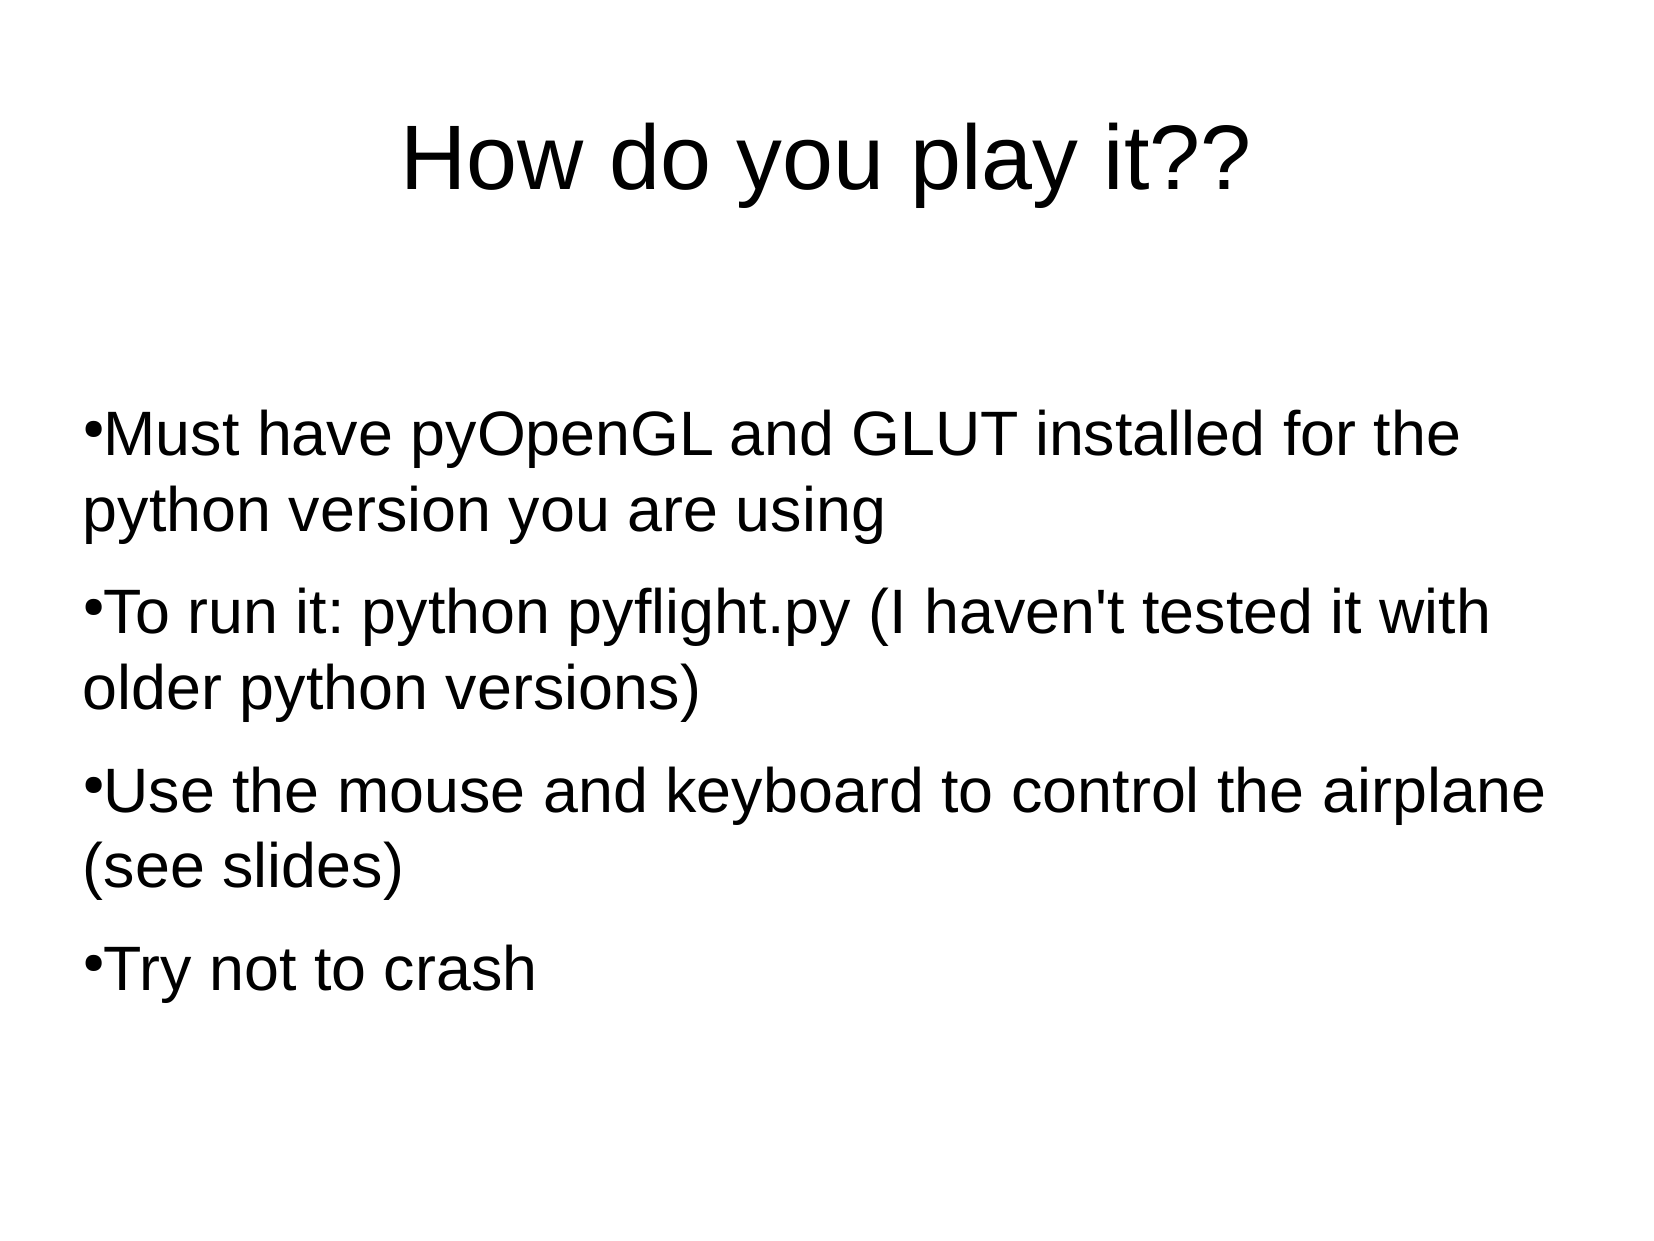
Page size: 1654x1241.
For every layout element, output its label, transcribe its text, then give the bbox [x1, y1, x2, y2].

list Must have pyOpenGL and GLUT installed for the python version you are using To run it: python pyflight.py (I haven't tested it with older python versions) Use the mouse and keyboard to control the airplane (see slides) Try not to crash [82, 290, 1571, 1010]
title How do you play it?? [82, 49, 1571, 257]
